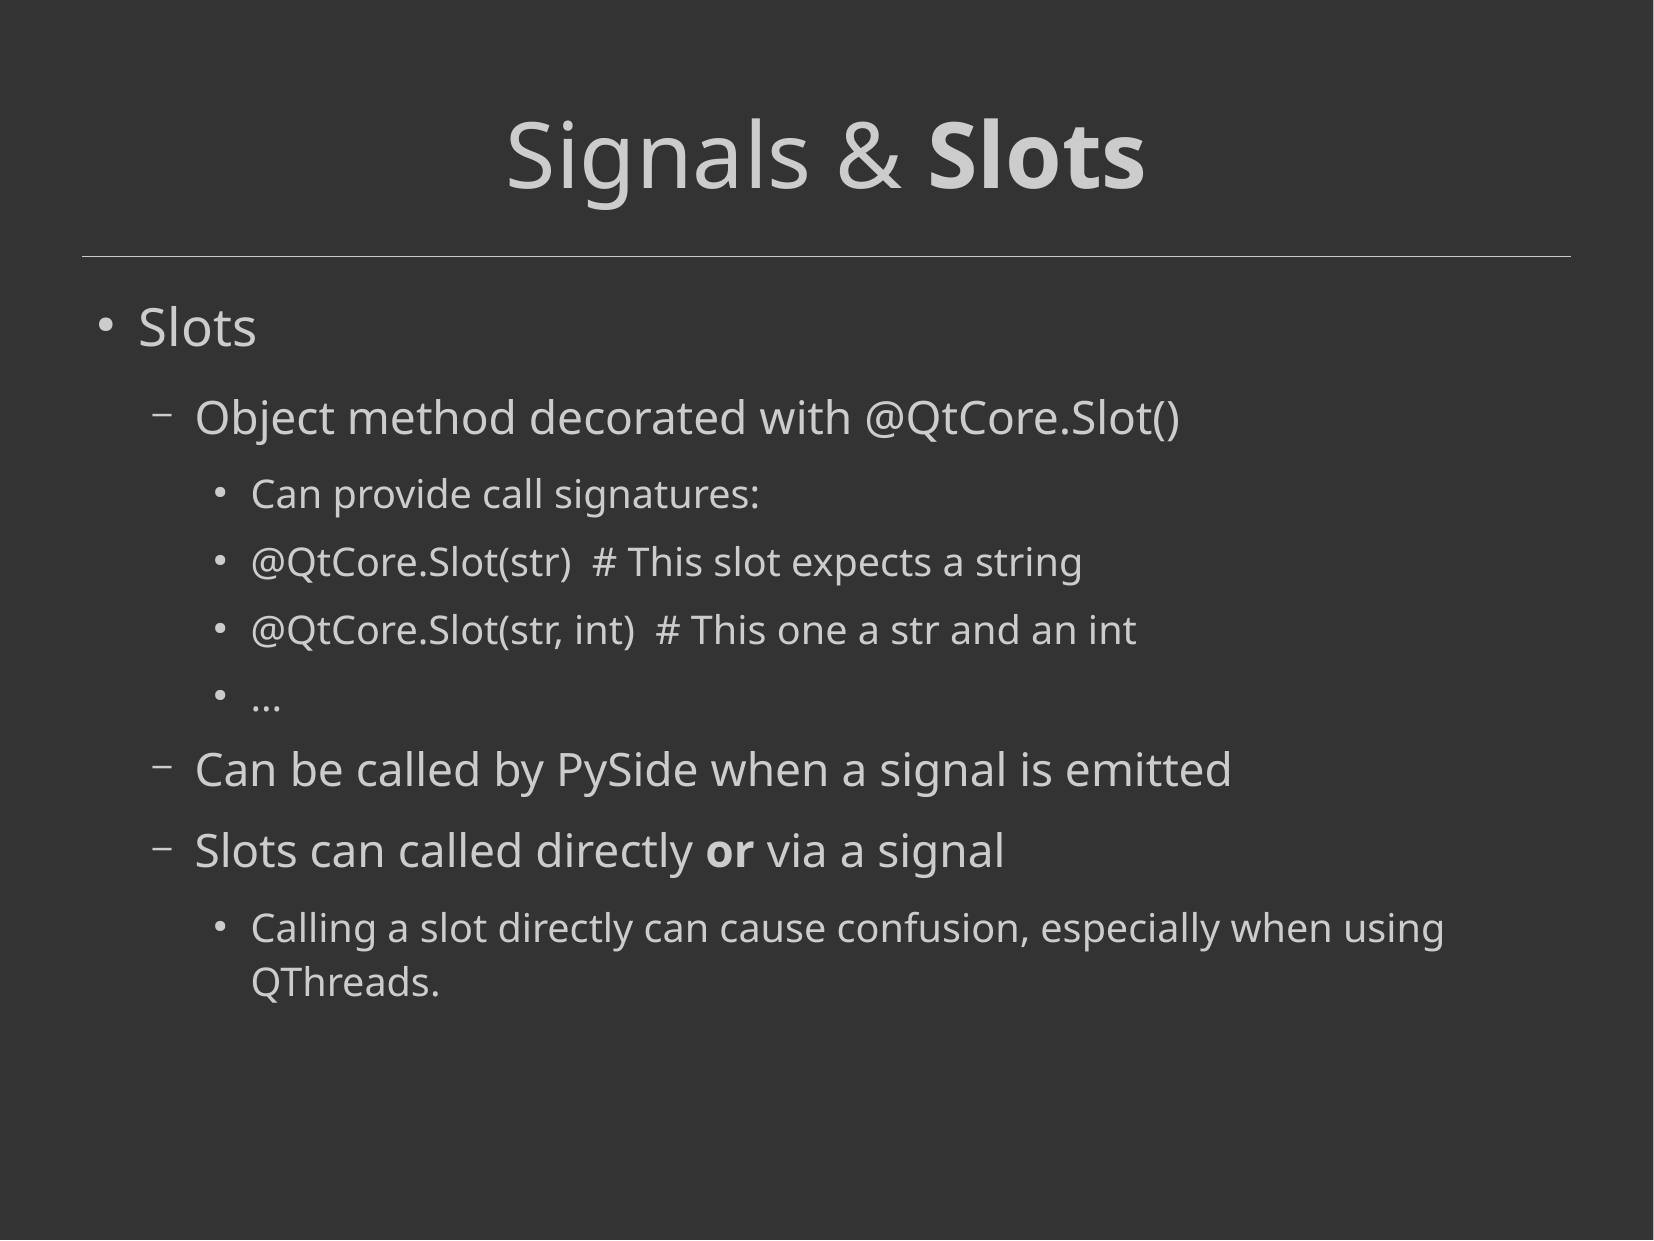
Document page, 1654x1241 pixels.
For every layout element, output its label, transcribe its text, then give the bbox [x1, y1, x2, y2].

list Slots Object method decorated with @QtCore.Slot() Can provide call signatures: @QtCore.Slot(str) # This slot expects a string @QtCore.Slot(str, int) # This one a str and an int ... Can be called by PySide when a signal is emitted Slots can called directly or via a signal Calling a slot directly can cause confusion, especially when using QThreads. [82, 290, 1571, 1010]
title Signals & Slots [82, 49, 1571, 257]
